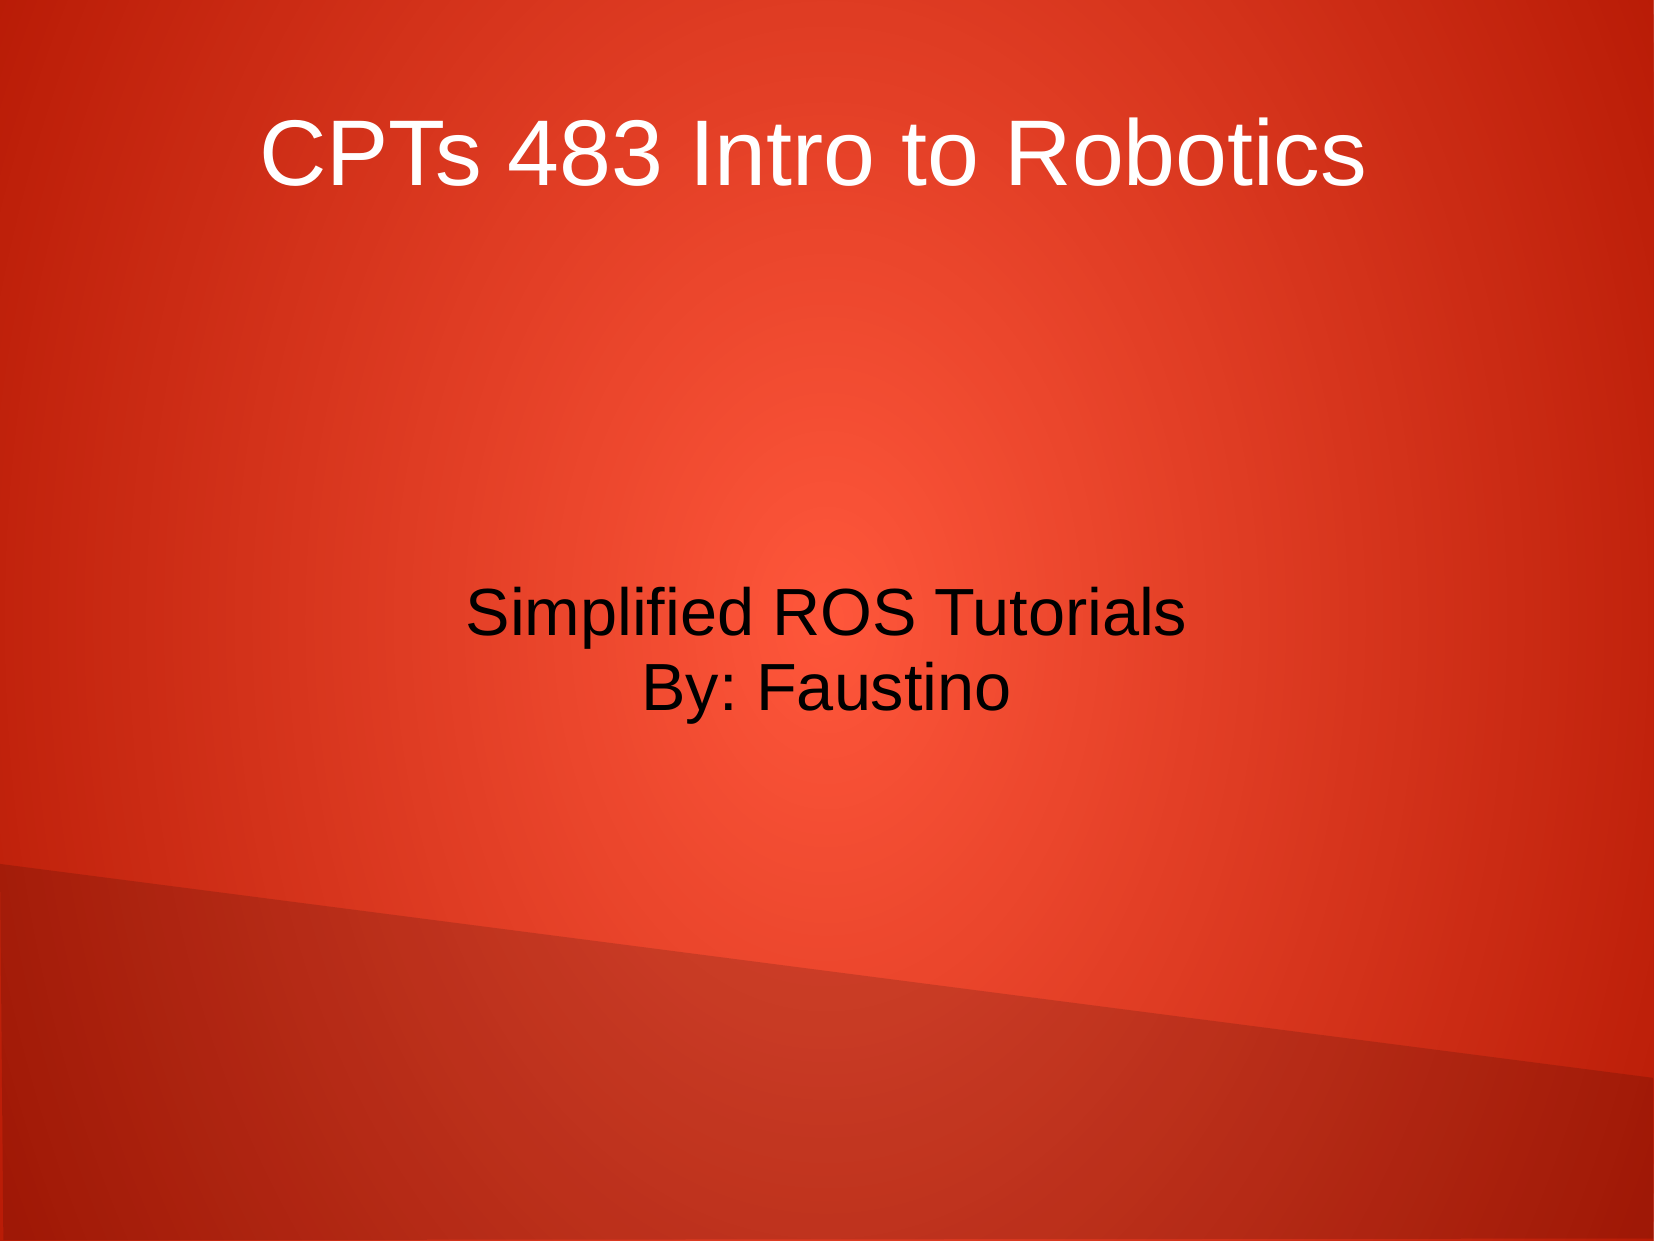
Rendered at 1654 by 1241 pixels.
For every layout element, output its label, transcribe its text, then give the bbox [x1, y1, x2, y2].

title CPTs 483 Intro to Robotics [82, 49, 1571, 257]
subtitle Simplified ROS Tutorials By: Faustino [82, 290, 1571, 1010]
